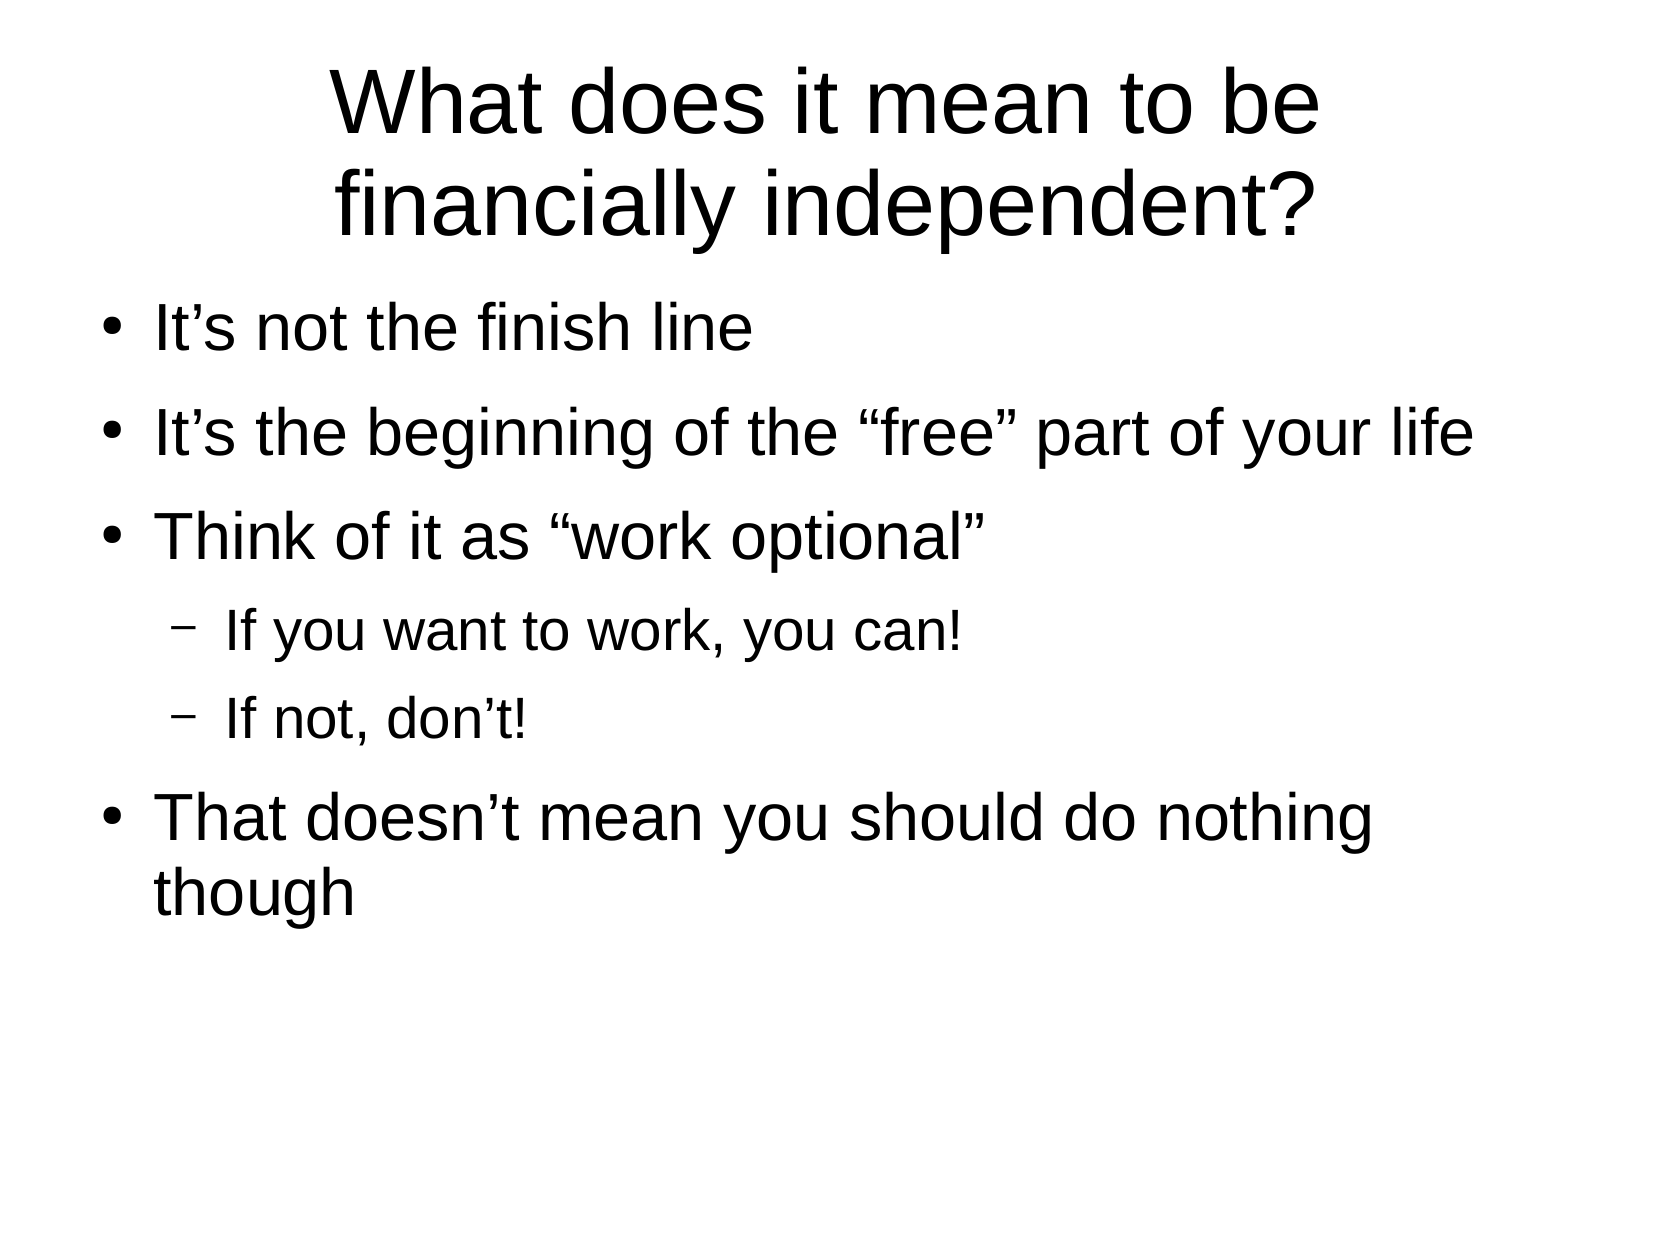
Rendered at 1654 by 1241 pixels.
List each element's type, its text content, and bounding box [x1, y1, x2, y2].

title What does it mean to be financially independent? [82, 49, 1571, 257]
list It’s not the finish line It’s the beginning of the “free” part of your life Think of it as “work optional” If you want to work, you can! If not, don’t! That doesn’t mean you should do nothing though [82, 290, 1571, 1010]
